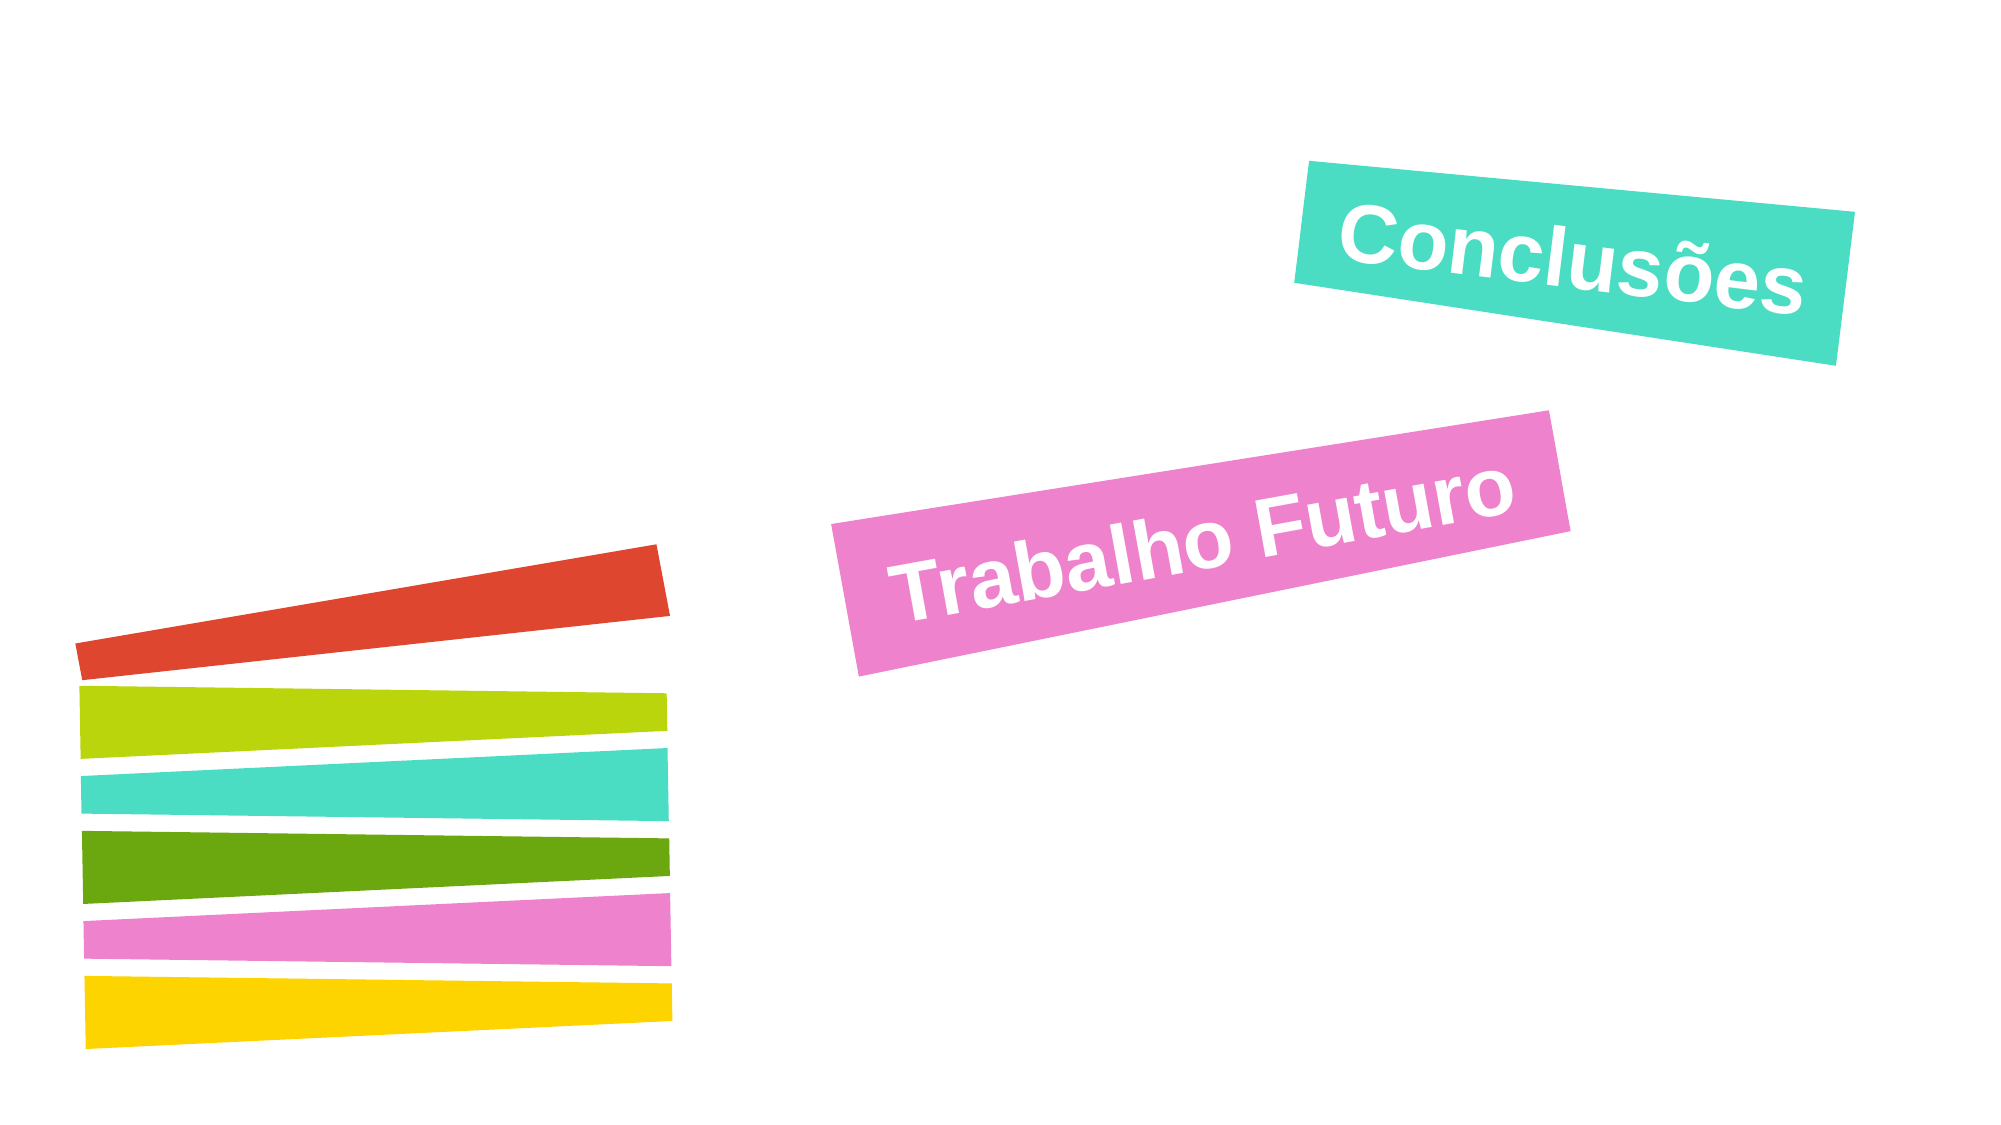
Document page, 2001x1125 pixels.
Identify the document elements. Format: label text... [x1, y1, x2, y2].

text_box [81, 749, 668, 821]
text_box [76, 545, 669, 680]
text_box Conclusões [1294, 160, 1856, 366]
text_box [82, 831, 669, 903]
text_box [84, 894, 671, 966]
text_box [85, 976, 672, 1048]
text_box [80, 686, 667, 758]
text_box Trabalho Futuro [831, 410, 1571, 677]
